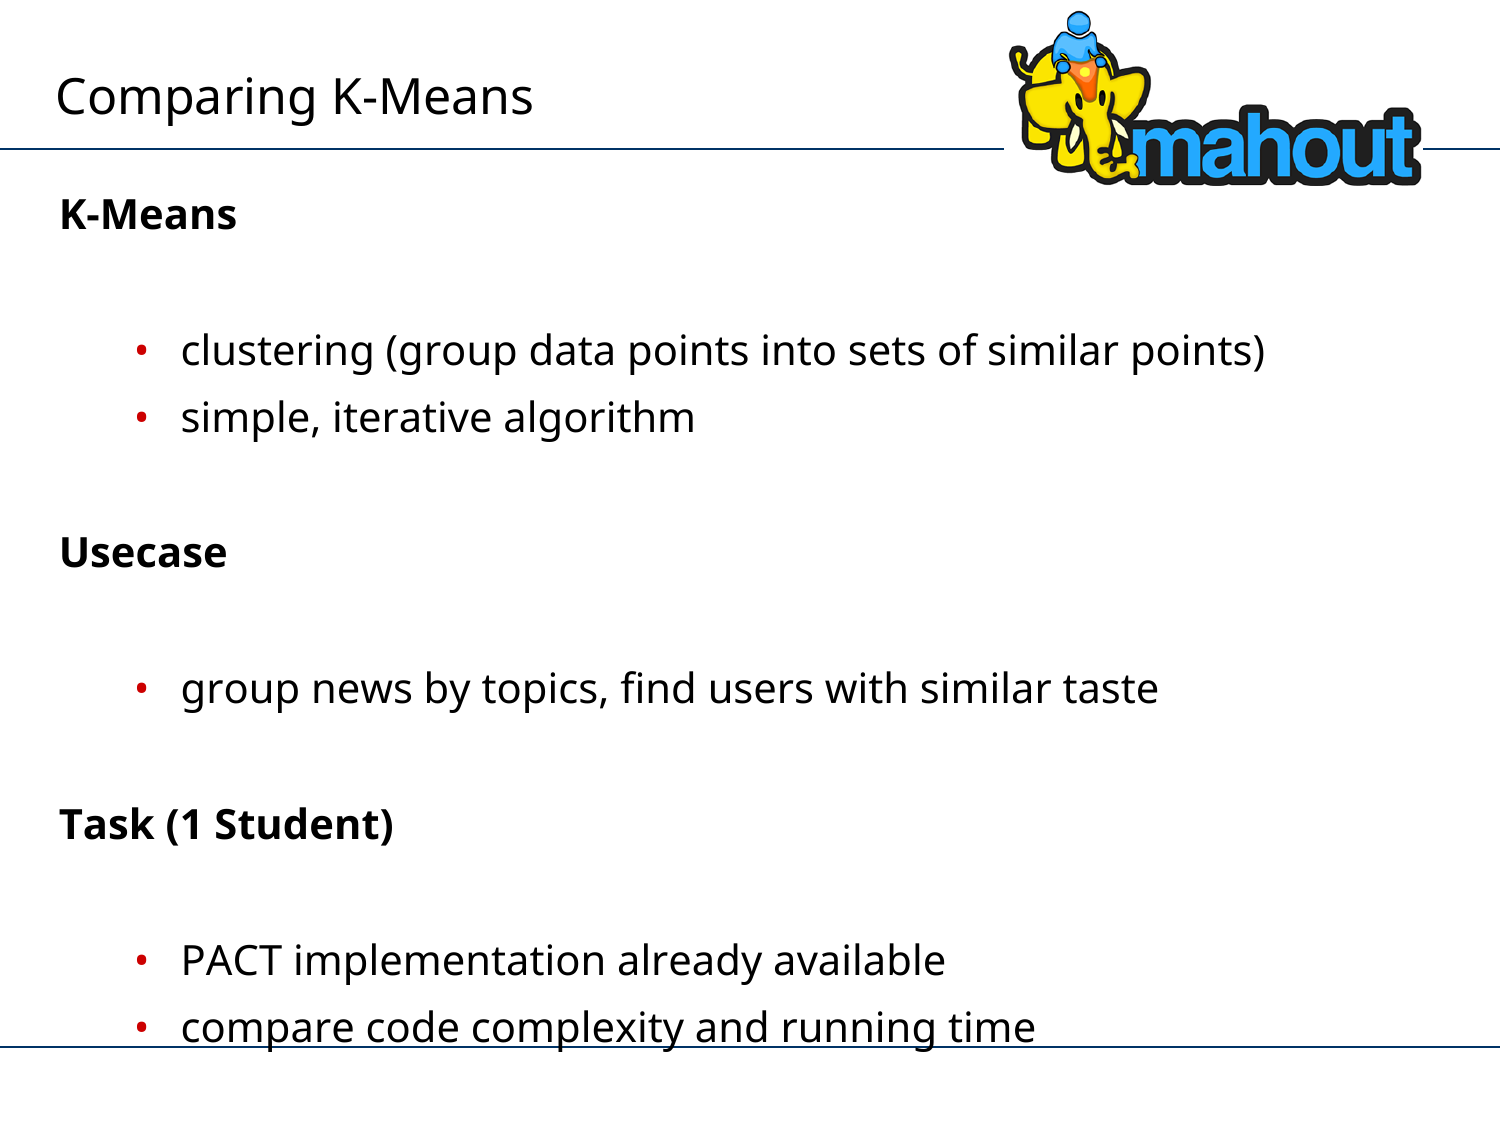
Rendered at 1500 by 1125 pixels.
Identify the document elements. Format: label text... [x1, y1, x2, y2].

picture [1004, 10, 1423, 177]
list K-Means clustering (group data points into sets of similar points) simple, iterative algorithm Usecase group news by topics, find users with similar taste Task (1 Student) PACT implementation already available compare code complexity and running time [44, 177, 1450, 1040]
title Comparing K-Means [41, 0, 1016, 138]
